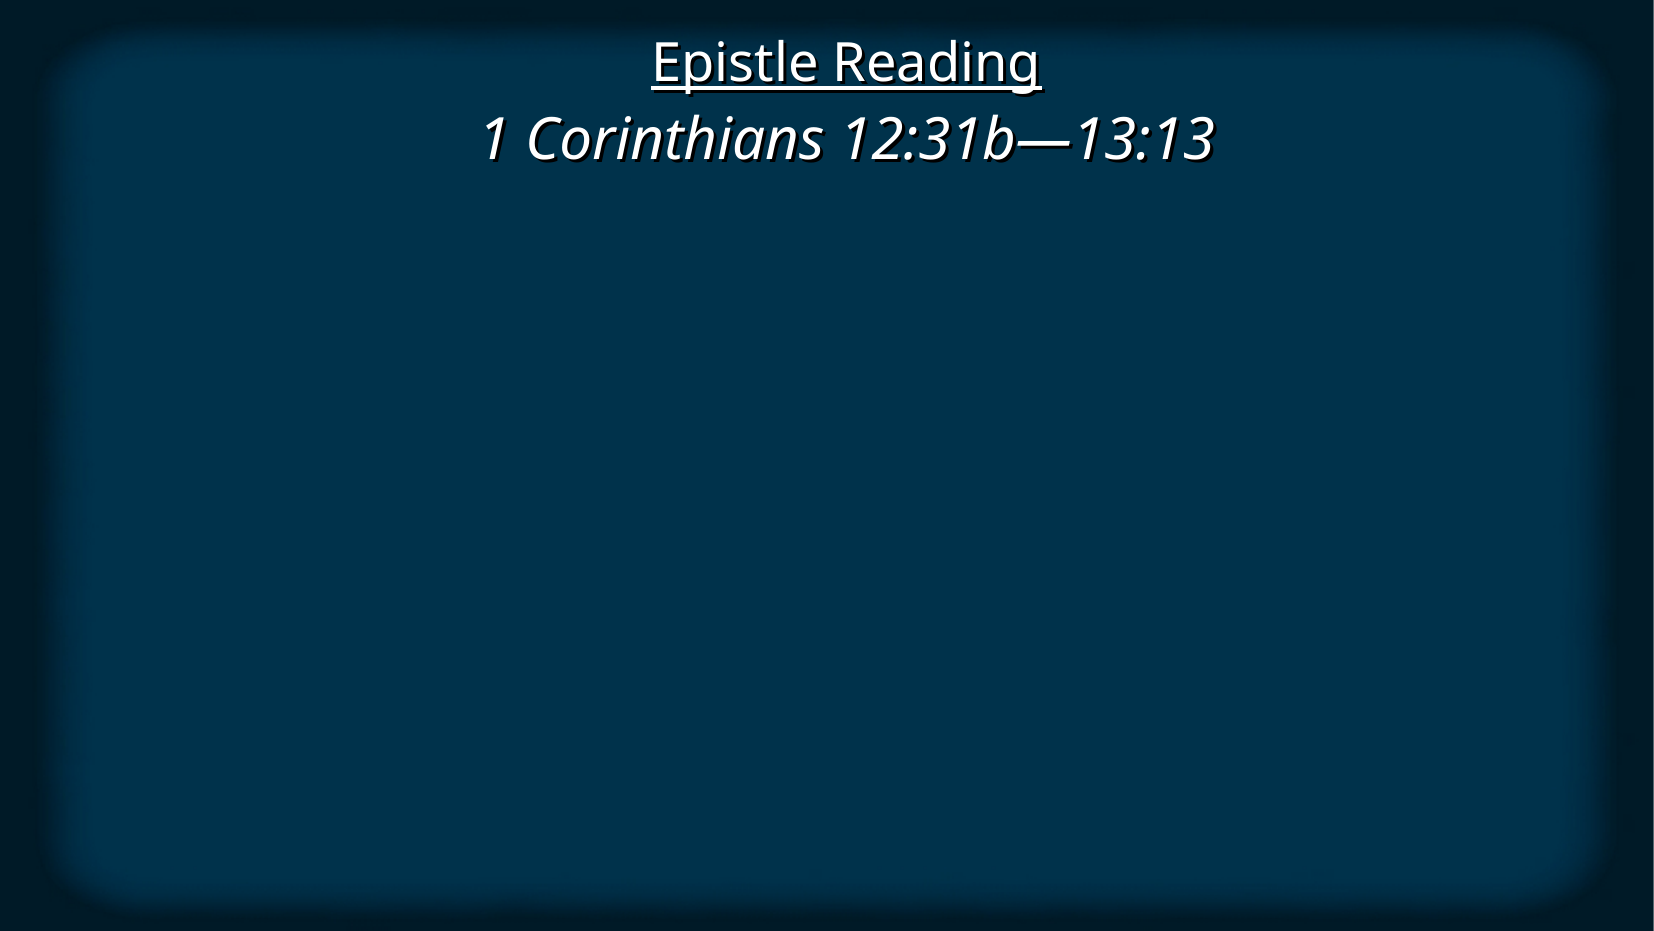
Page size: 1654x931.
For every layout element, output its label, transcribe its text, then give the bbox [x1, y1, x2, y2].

text_box Epistle Reading 1 Corinthians 12:31b—13:13 [463, 16, 1231, 181]
picture [0, 0, 1654, 931]
